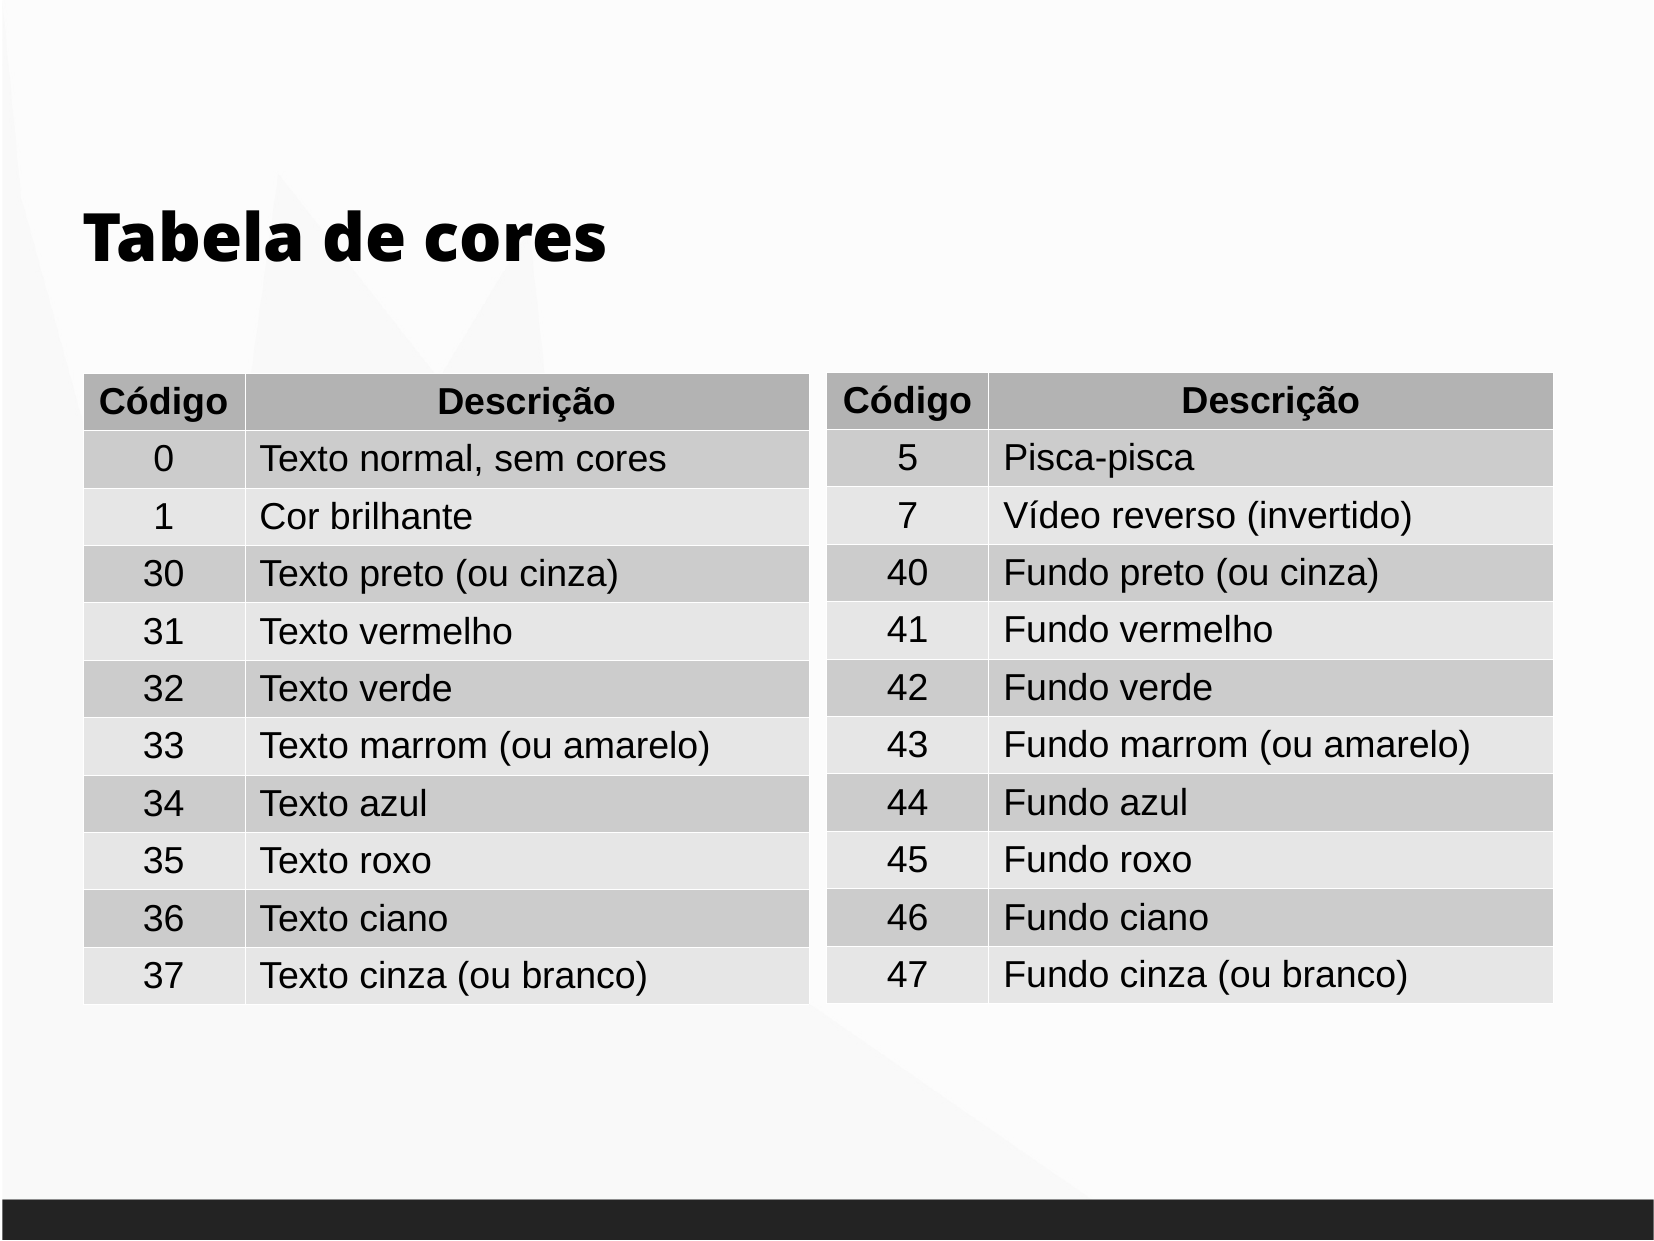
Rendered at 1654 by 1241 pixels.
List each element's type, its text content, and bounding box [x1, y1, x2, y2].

picture [2, 0, 1654, 1241]
table_cell Fundo ciano [989, 889, 1553, 946]
table_cell 33 [84, 718, 245, 775]
title Tabela de cores [82, 132, 1571, 340]
table_cell 42 [827, 660, 988, 716]
table_cell Fundo azul [989, 774, 1553, 831]
table_cell Fundo roxo [989, 832, 1553, 888]
table_cell 43 [827, 717, 988, 773]
table_cell 30 [84, 546, 245, 602]
table_cell Texto cinza (ou branco) [246, 948, 809, 1004]
table_cell Texto ciano [246, 890, 809, 947]
table_header Código [84, 374, 245, 430]
table_cell 46 [827, 889, 988, 946]
table_header Código [827, 373, 988, 429]
table_cell Texto vermelho [246, 603, 809, 660]
table_cell Texto verde [246, 661, 809, 717]
table_cell 1 [84, 489, 245, 545]
table_cell 36 [84, 890, 245, 947]
table_cell 41 [827, 602, 988, 659]
table_cell Texto preto (ou cinza) [246, 546, 809, 602]
table_cell 5 [827, 430, 988, 486]
table_cell Fundo cinza (ou branco) [989, 947, 1553, 1003]
table_cell 7 [827, 487, 988, 544]
table_cell Texto azul [246, 776, 809, 832]
table_cell 47 [827, 947, 988, 1003]
table_cell Fundo verde [989, 660, 1553, 716]
table_cell 35 [84, 833, 245, 889]
table_cell 31 [84, 603, 245, 660]
table_header Descrição [989, 373, 1553, 429]
table_cell Texto roxo [246, 833, 809, 889]
table_header Descrição [246, 374, 809, 430]
table_cell Vídeo reverso (invertido) [989, 487, 1553, 544]
table_cell 32 [84, 661, 245, 717]
table_cell Texto marrom (ou amarelo) [246, 718, 809, 775]
table_cell Pisca-pisca [989, 430, 1553, 486]
table_cell Fundo preto (ou cinza) [989, 545, 1553, 601]
table_cell Cor brilhante [246, 489, 809, 545]
table_cell Fundo vermelho [989, 602, 1553, 659]
table_cell 45 [827, 832, 988, 888]
table_cell 0 [84, 431, 245, 488]
table_cell 34 [84, 776, 245, 832]
table_cell Texto normal, sem cores [246, 431, 809, 488]
table_cell 37 [84, 948, 245, 1004]
table_cell Fundo marrom (ou amarelo) [989, 717, 1553, 773]
table_cell 40 [827, 545, 988, 601]
table_cell 44 [827, 774, 988, 831]
